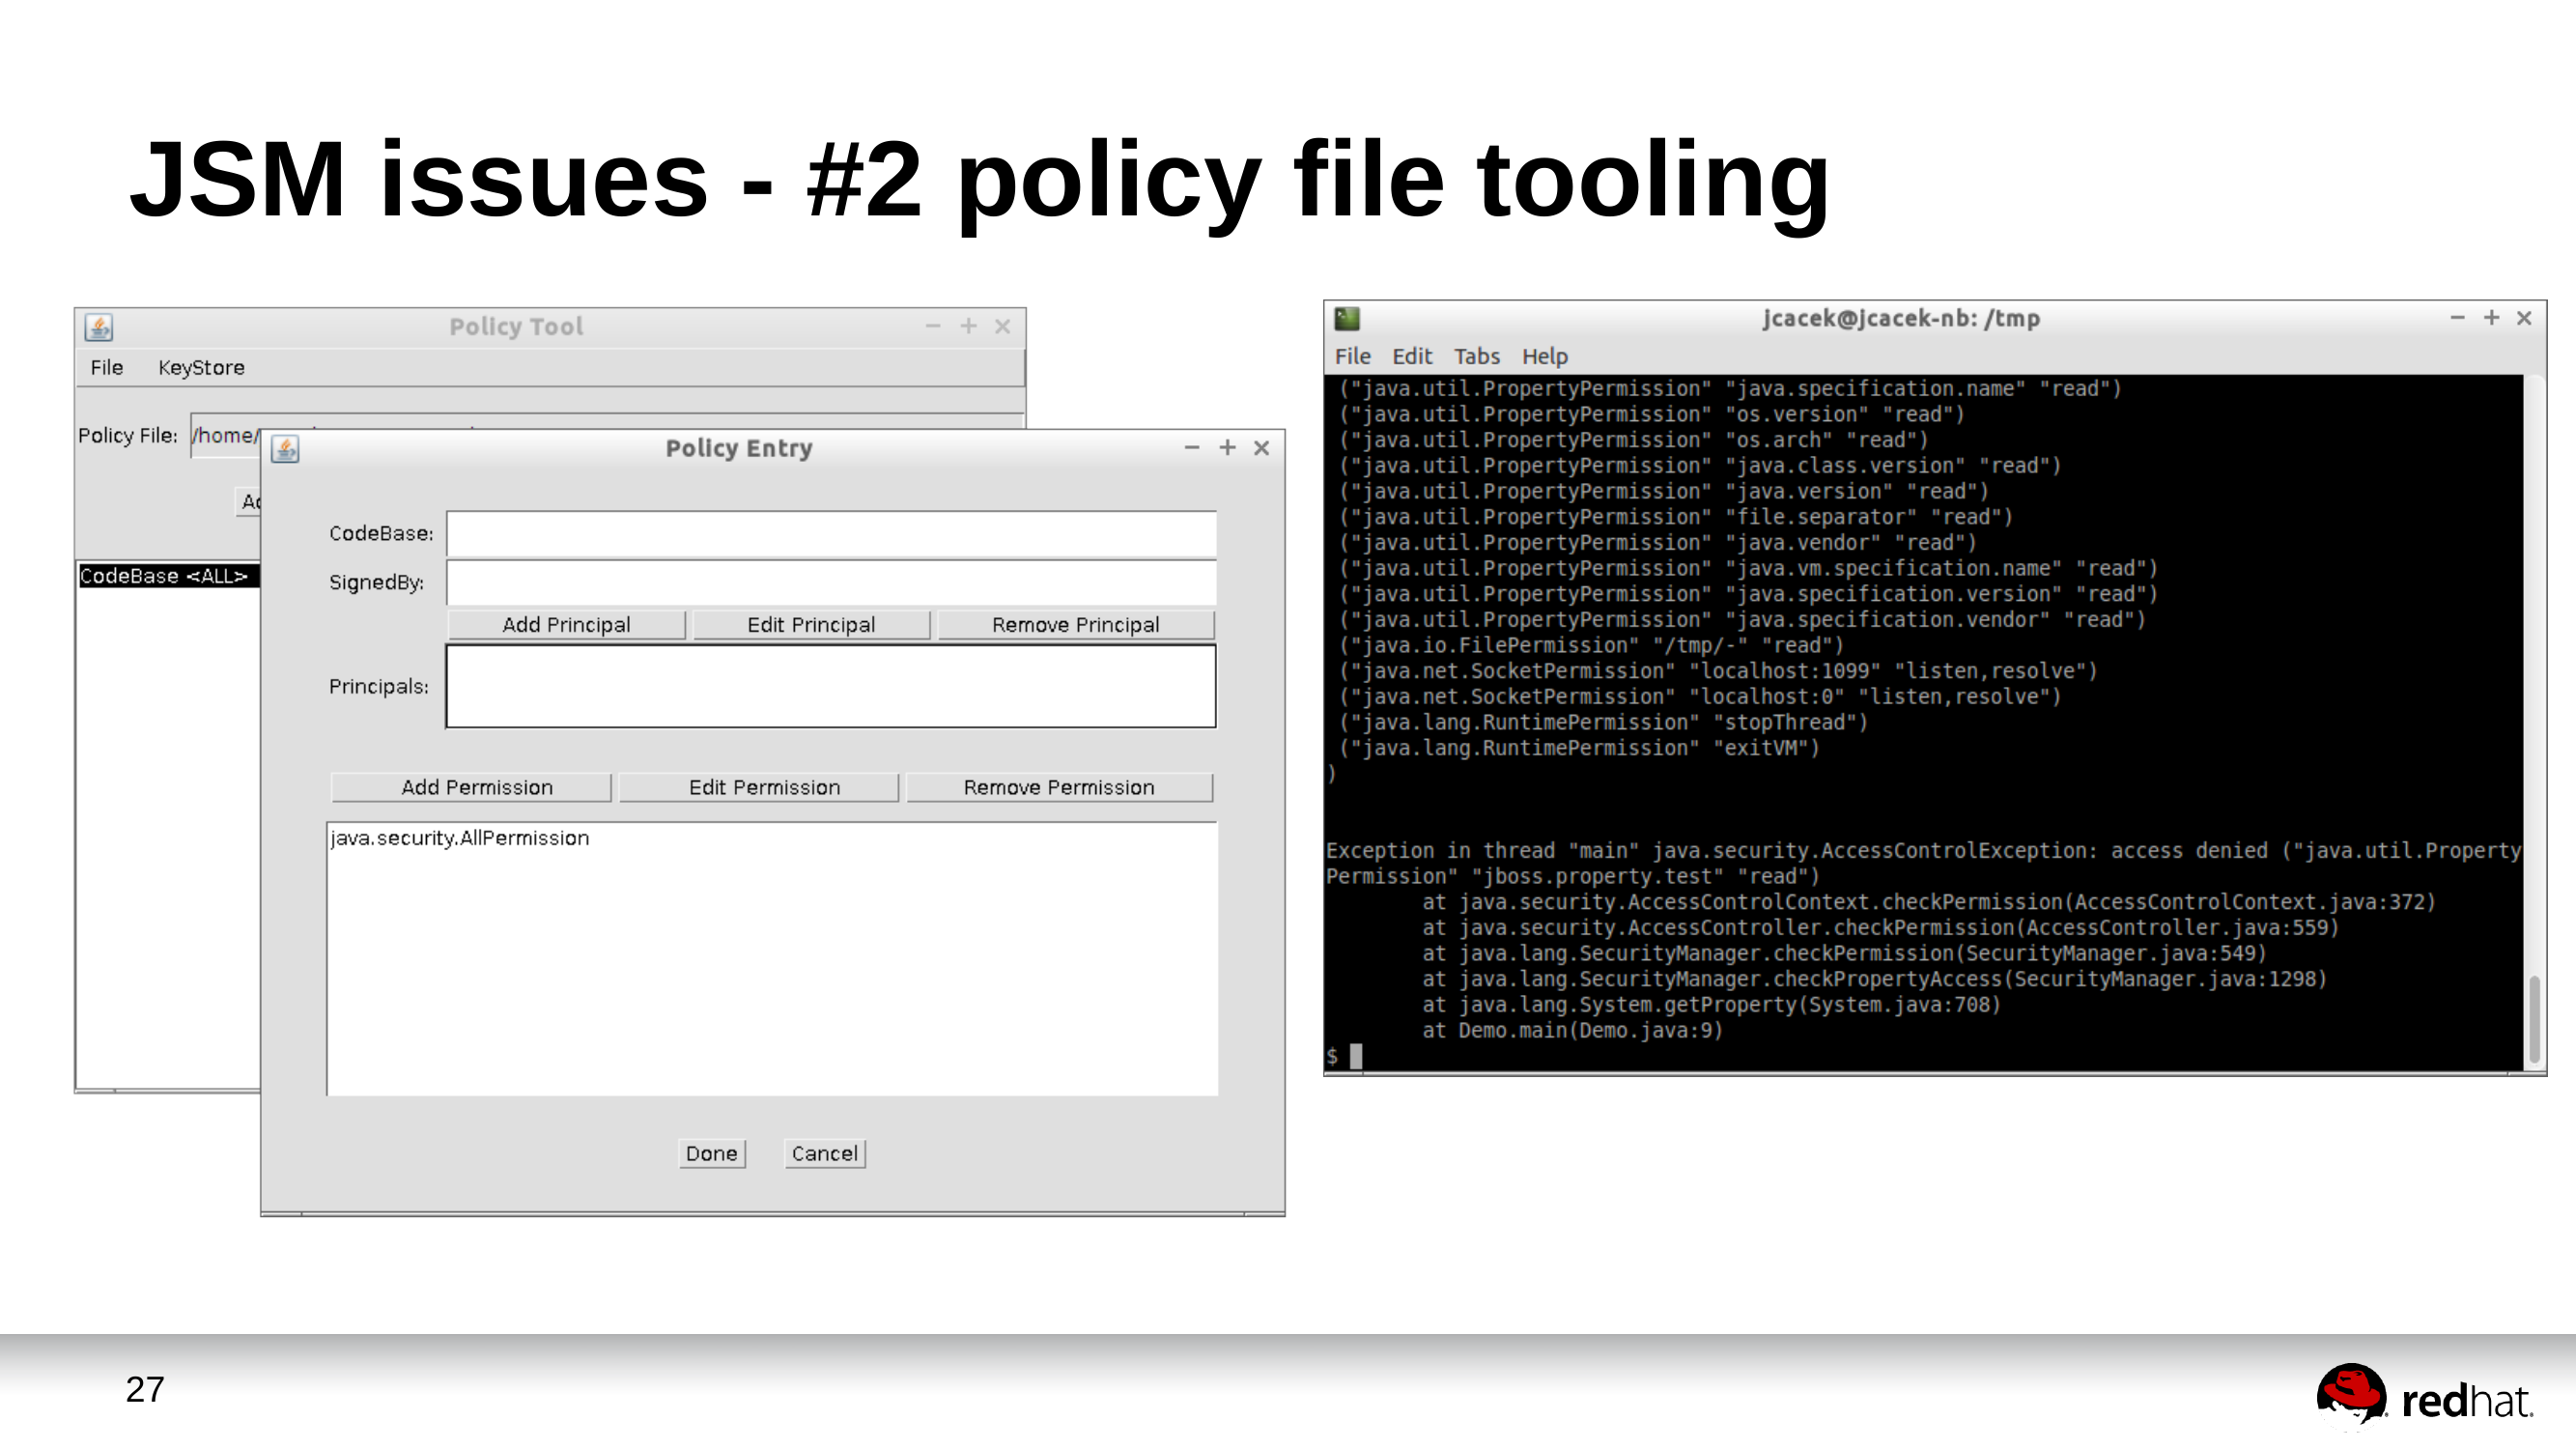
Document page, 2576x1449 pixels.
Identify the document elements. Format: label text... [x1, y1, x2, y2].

title JSM issues - #2 policy file tooling [128, 57, 2448, 300]
picture [45, 285, 1299, 1235]
picture [0, 1334, 2576, 1445]
picture [1323, 299, 2548, 1077]
